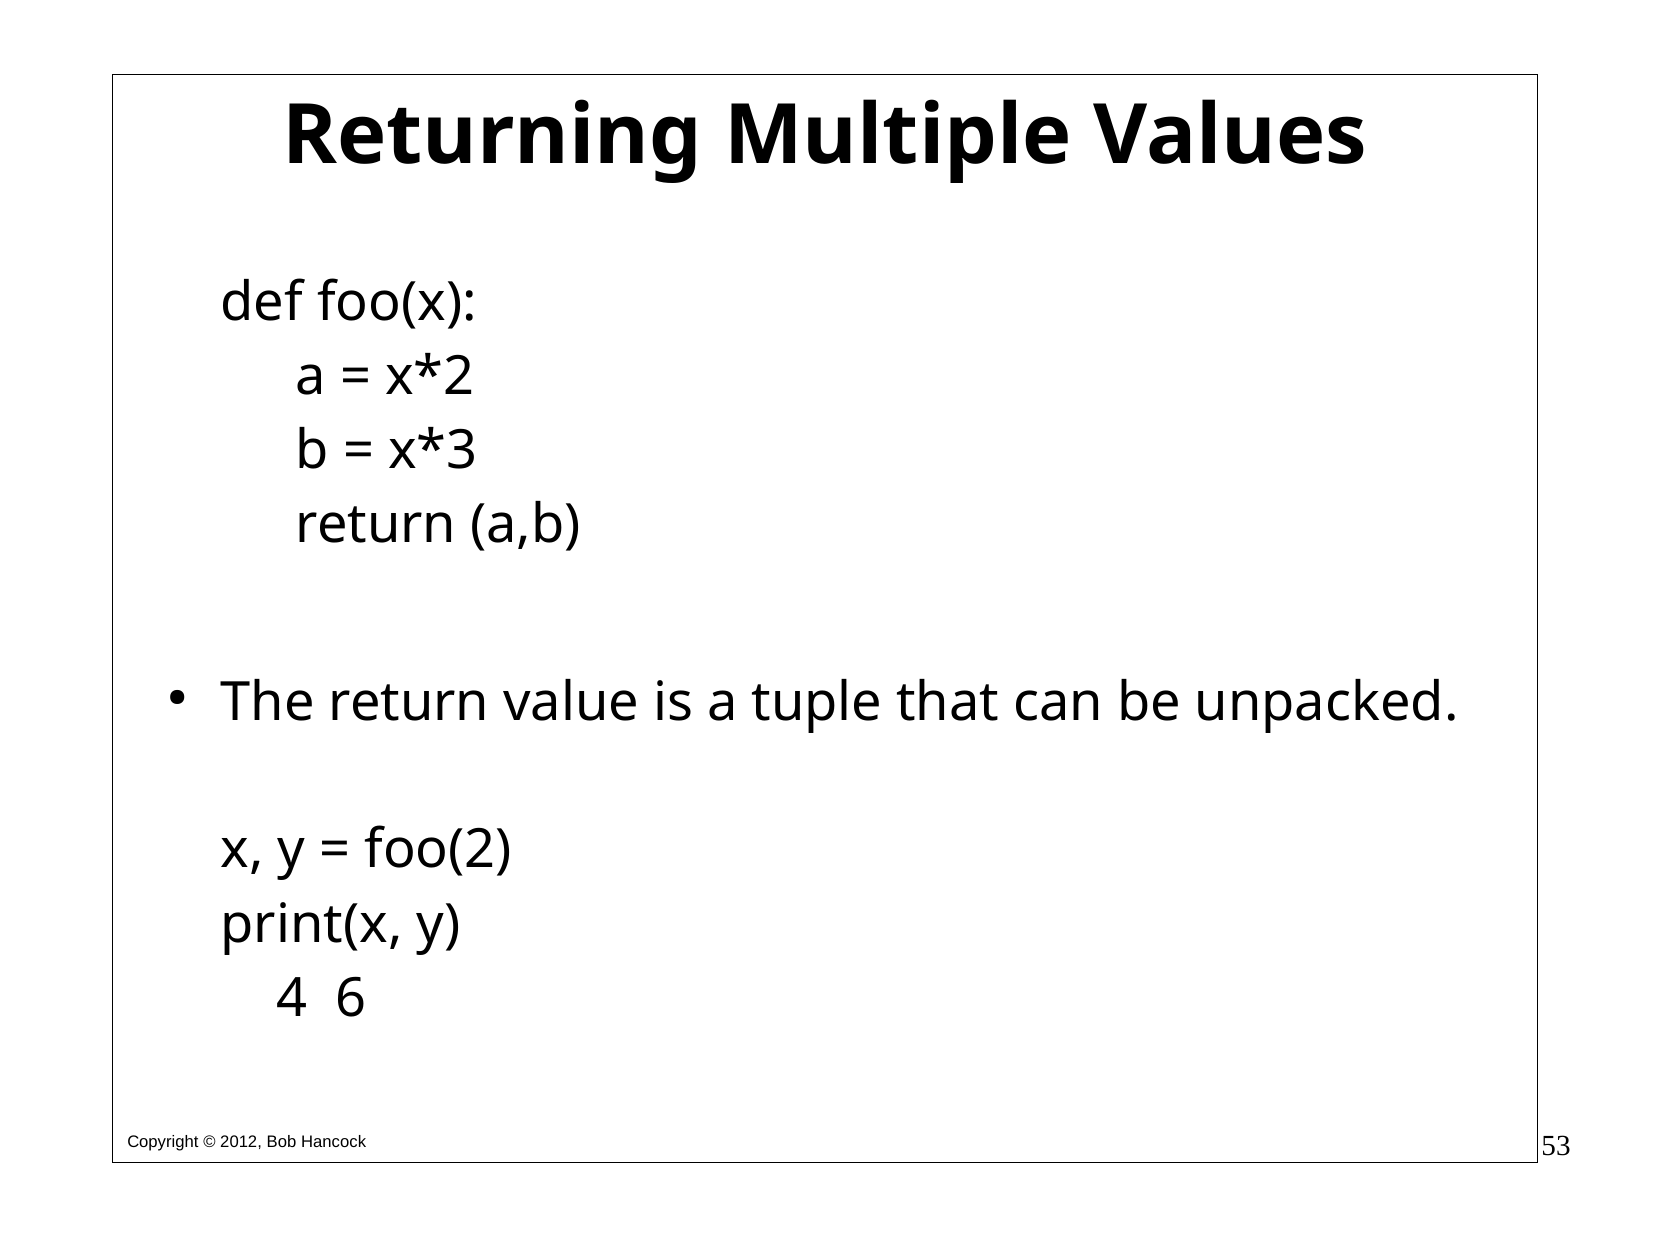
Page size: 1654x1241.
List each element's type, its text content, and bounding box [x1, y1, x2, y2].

text_box Copyright © 2012, Bob Hancock [112, 1125, 382, 1159]
title Returning Multiple Values [112, 75, 1538, 188]
list def foo(x): a = x*2 b = x*3 return (a,b) The return value is a tuple that can be unpacked. x, y = foo(2) print(x, y) 4 6 [150, 262, 1501, 1126]
